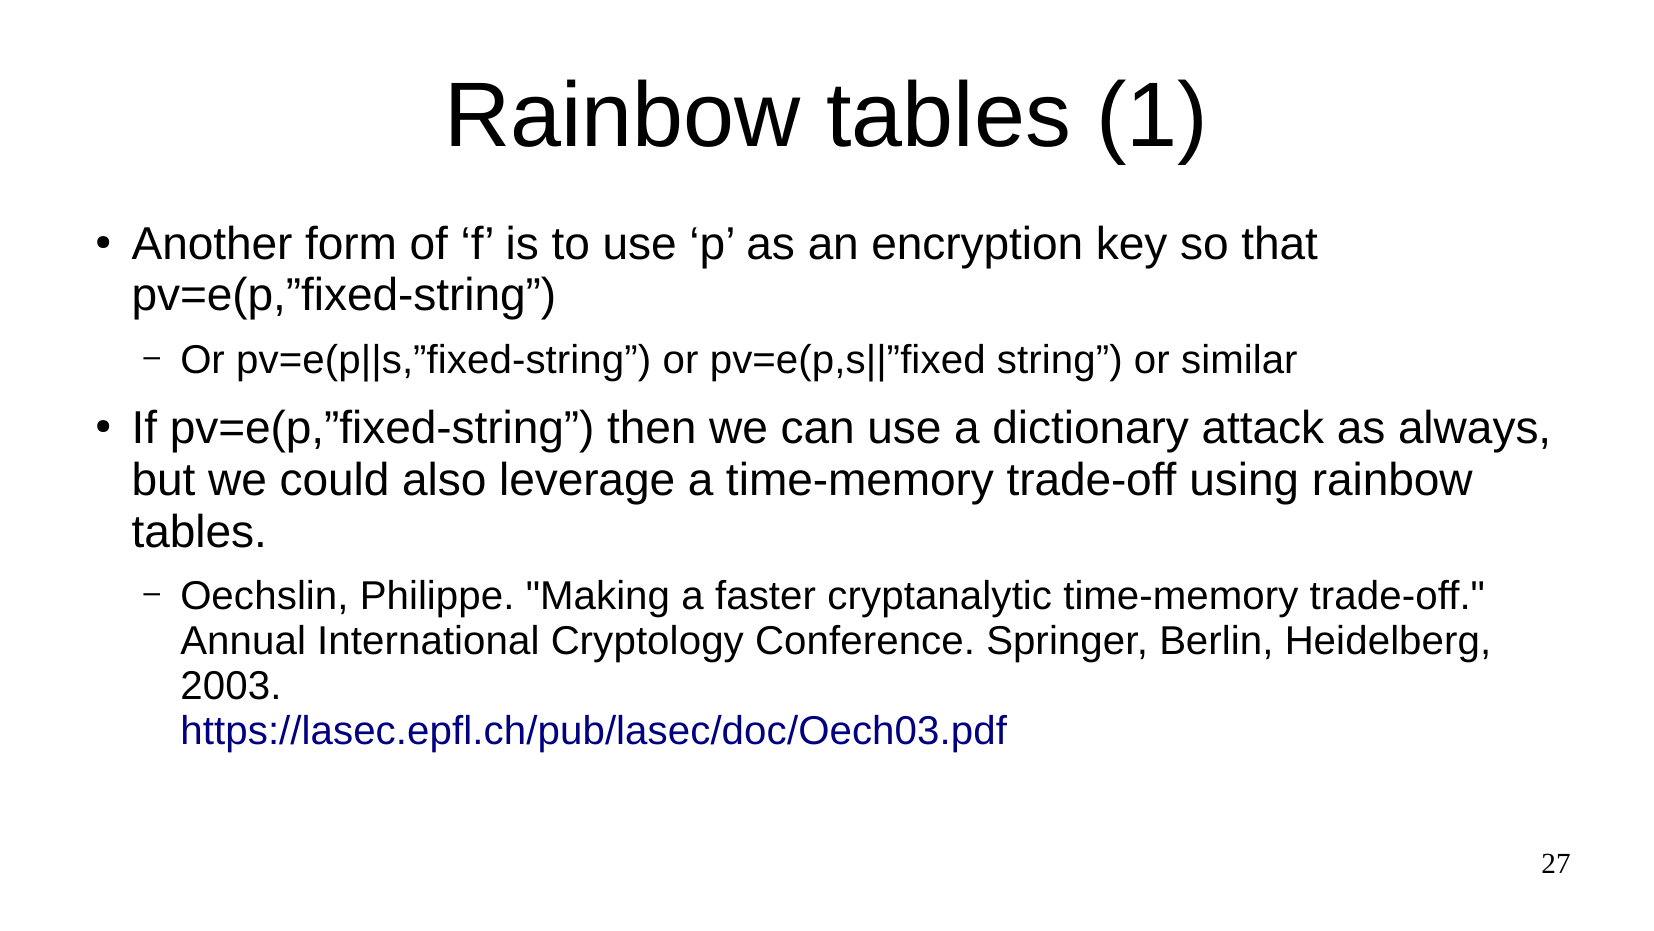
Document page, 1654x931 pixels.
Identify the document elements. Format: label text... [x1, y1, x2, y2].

list Another form of ‘f’ is to use ‘p’ as an encryption key so that pv=e(p,”fixed-string”) Or pv=e(p||s,”fixed-string”) or pv=e(p,s||”fixed string”) or similar If pv=e(p,”fixed-string”) then we can use a dictionary attack as always, but we could also leverage a time-memory trade-off using rainbow tables. Oechslin, Philippe. "Making a faster cryptanalytic time-memory trade-off." Annual International Cryptology Conference. Springer, Berlin, Heidelberg, 2003. https://lasec.epfl.ch/pub/lasec/doc/Oech03.pdf [82, 217, 1571, 758]
title Rainbow tables (1) [82, 37, 1571, 193]
